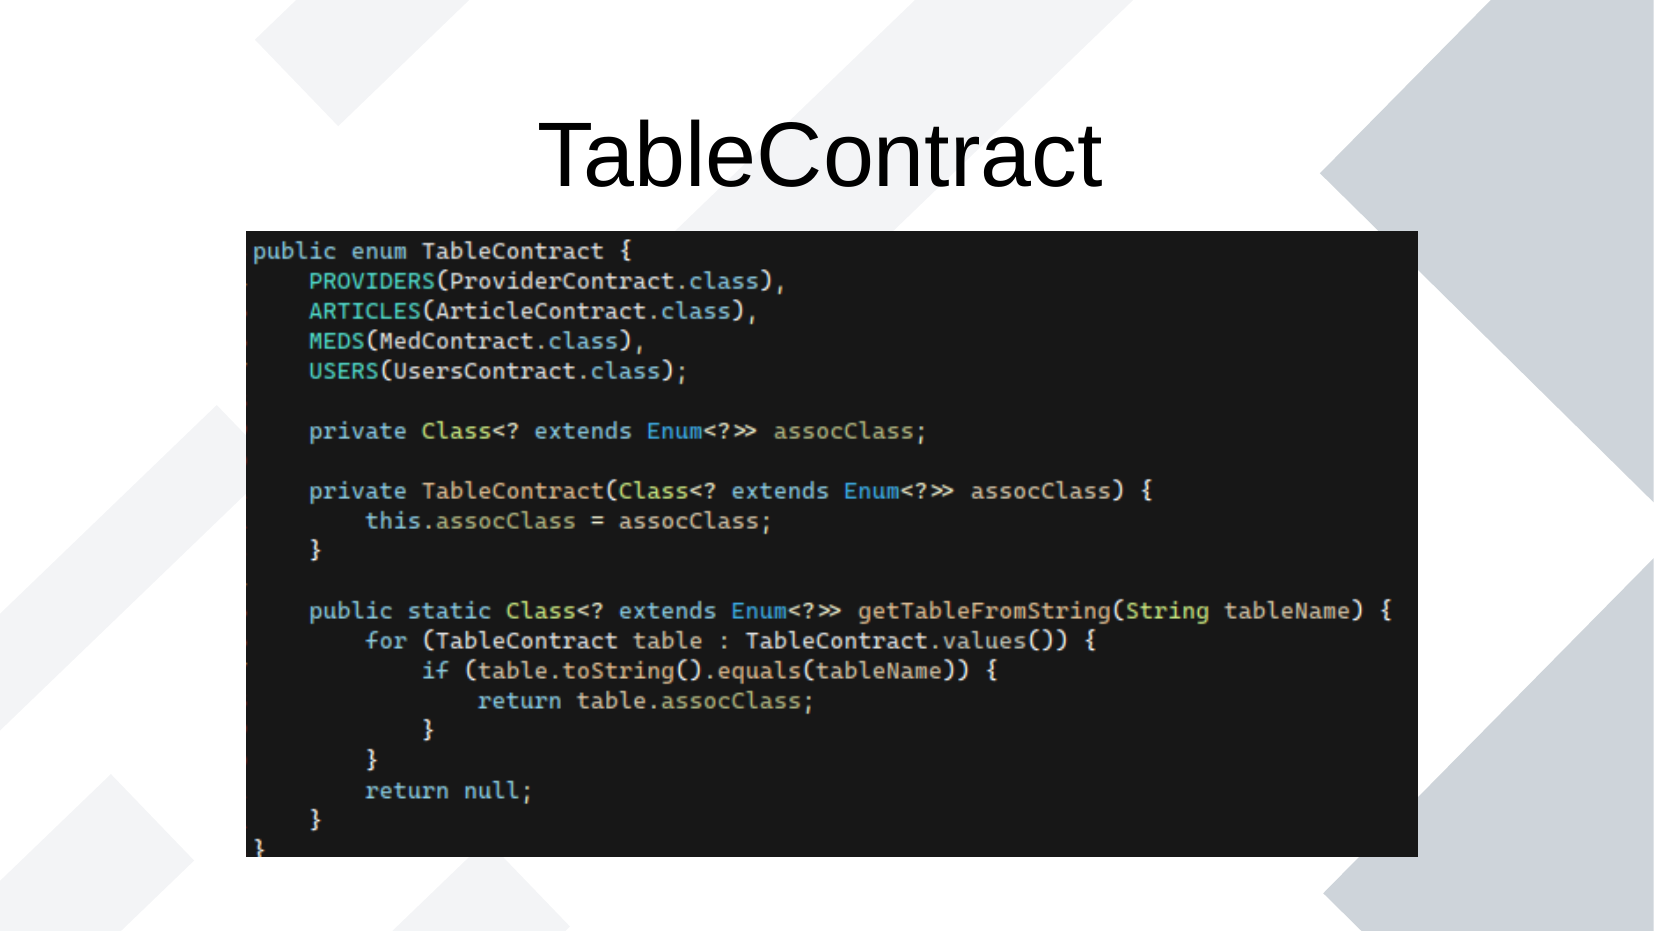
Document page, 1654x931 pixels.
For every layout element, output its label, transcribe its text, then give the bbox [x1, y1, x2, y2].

picture [246, 231, 1418, 857]
title TableContract [76, 76, 1565, 233]
